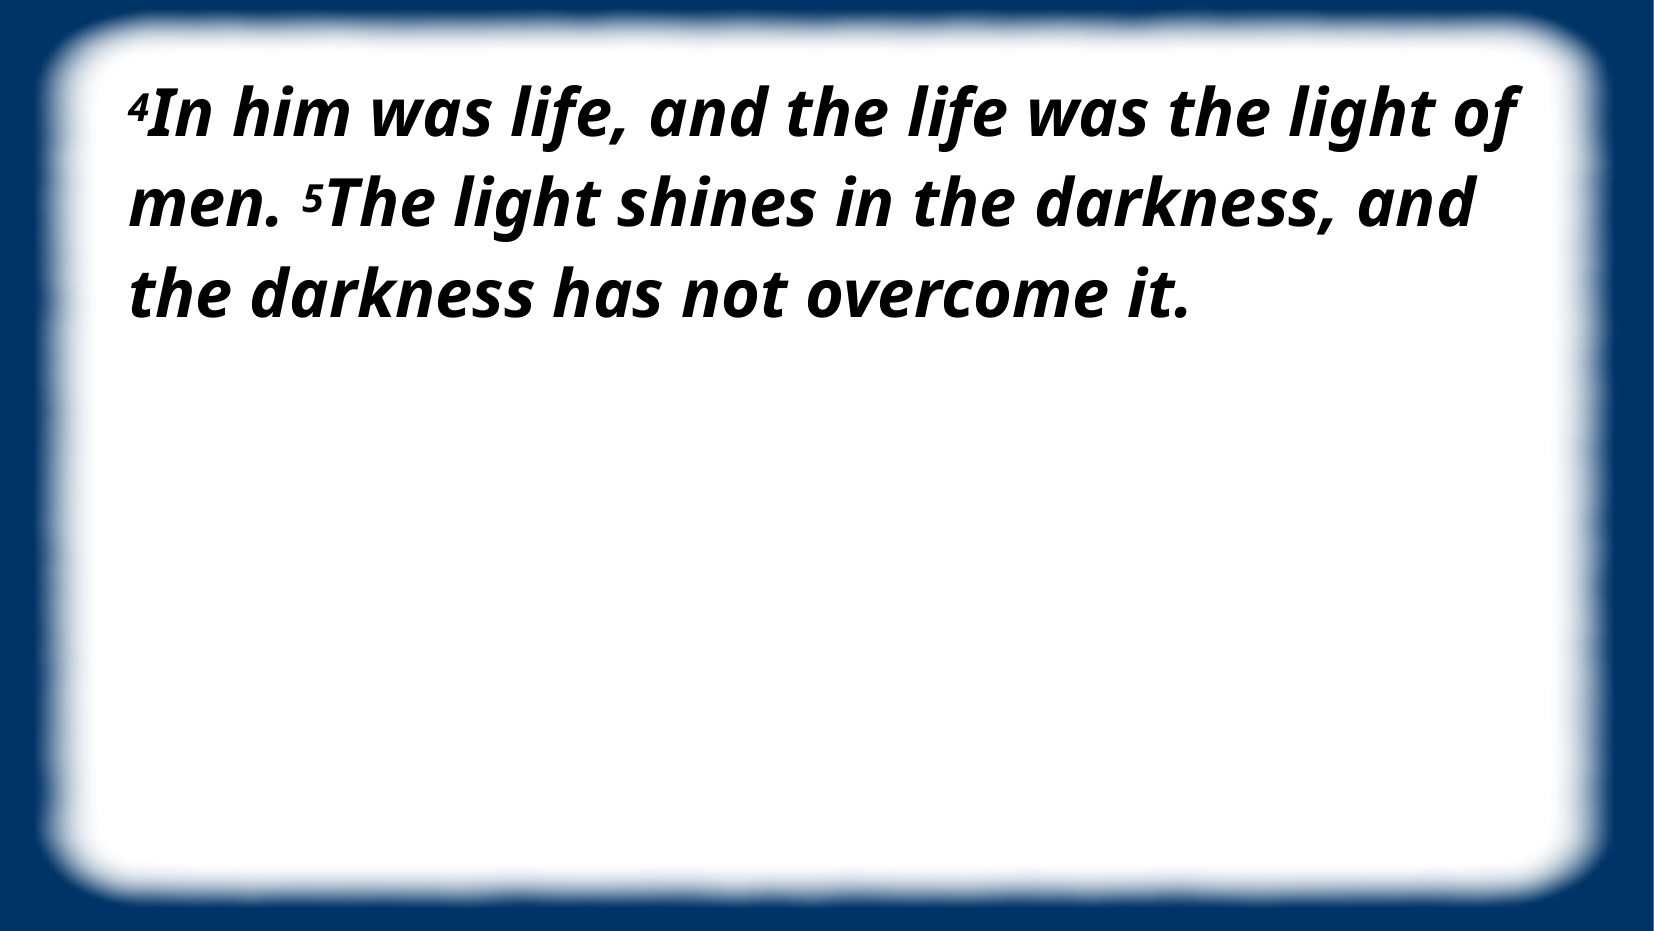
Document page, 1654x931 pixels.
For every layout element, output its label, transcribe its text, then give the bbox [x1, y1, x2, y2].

text_box 4In him was life, and the life was the light of men. 5The light shines in the darkness, and the darkness has not overcome it. [113, 57, 1554, 339]
picture [0, 0, 1654, 931]
